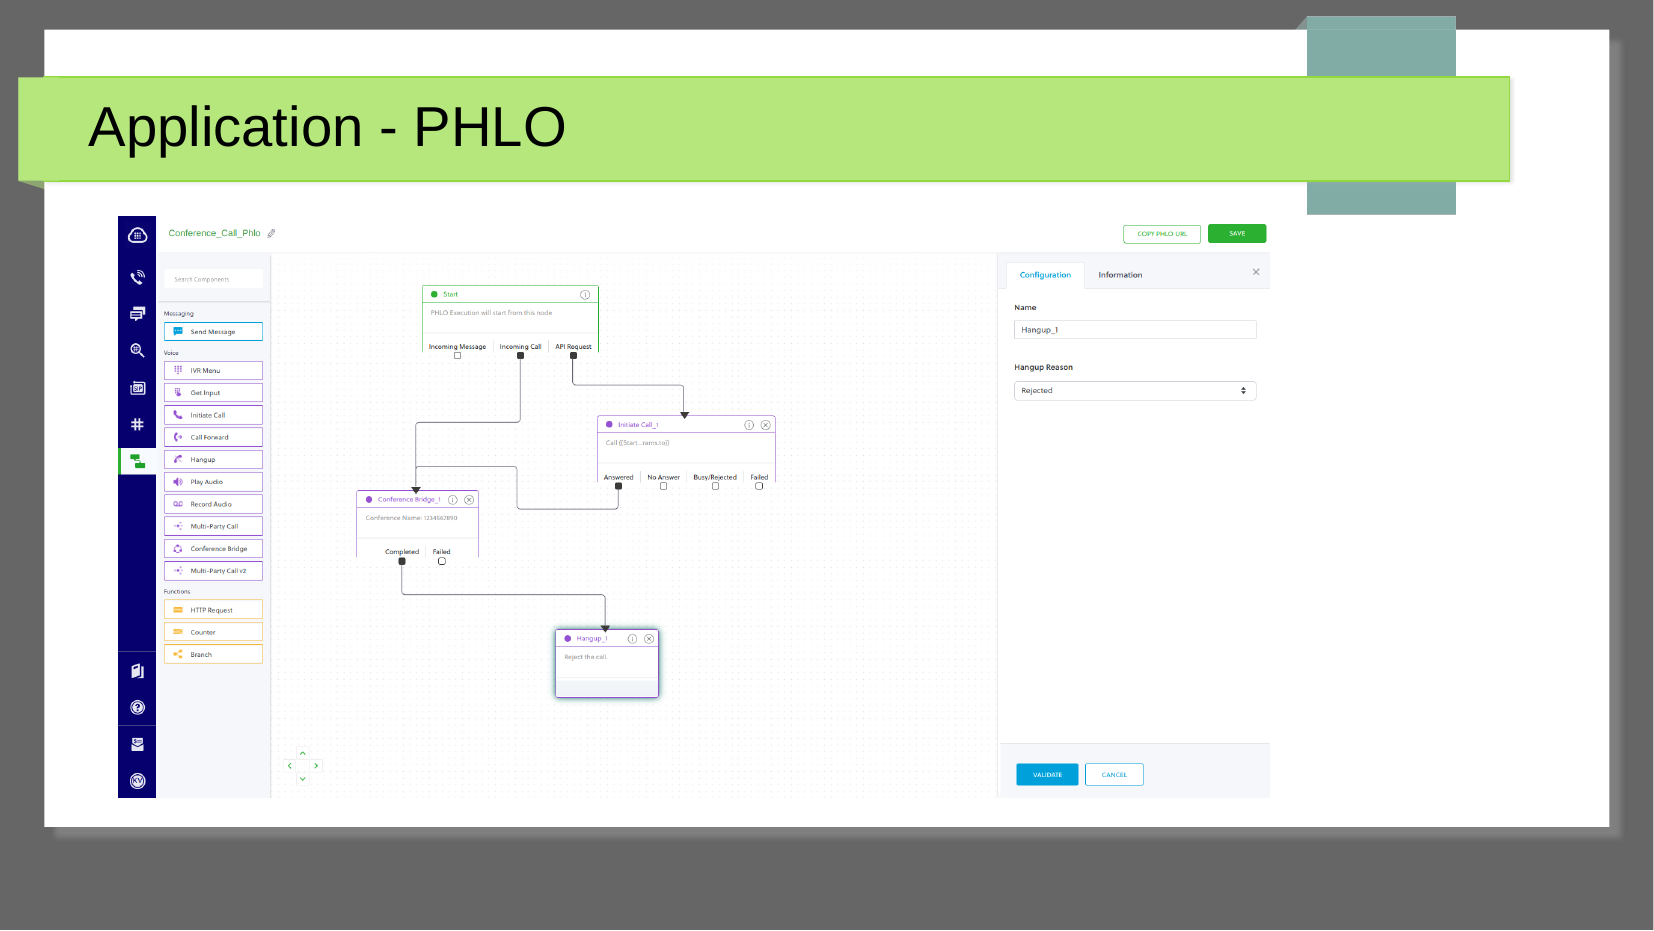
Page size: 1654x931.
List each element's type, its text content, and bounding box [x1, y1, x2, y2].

picture [118, 216, 1270, 798]
title Application - PHLO [88, 32, 1506, 222]
